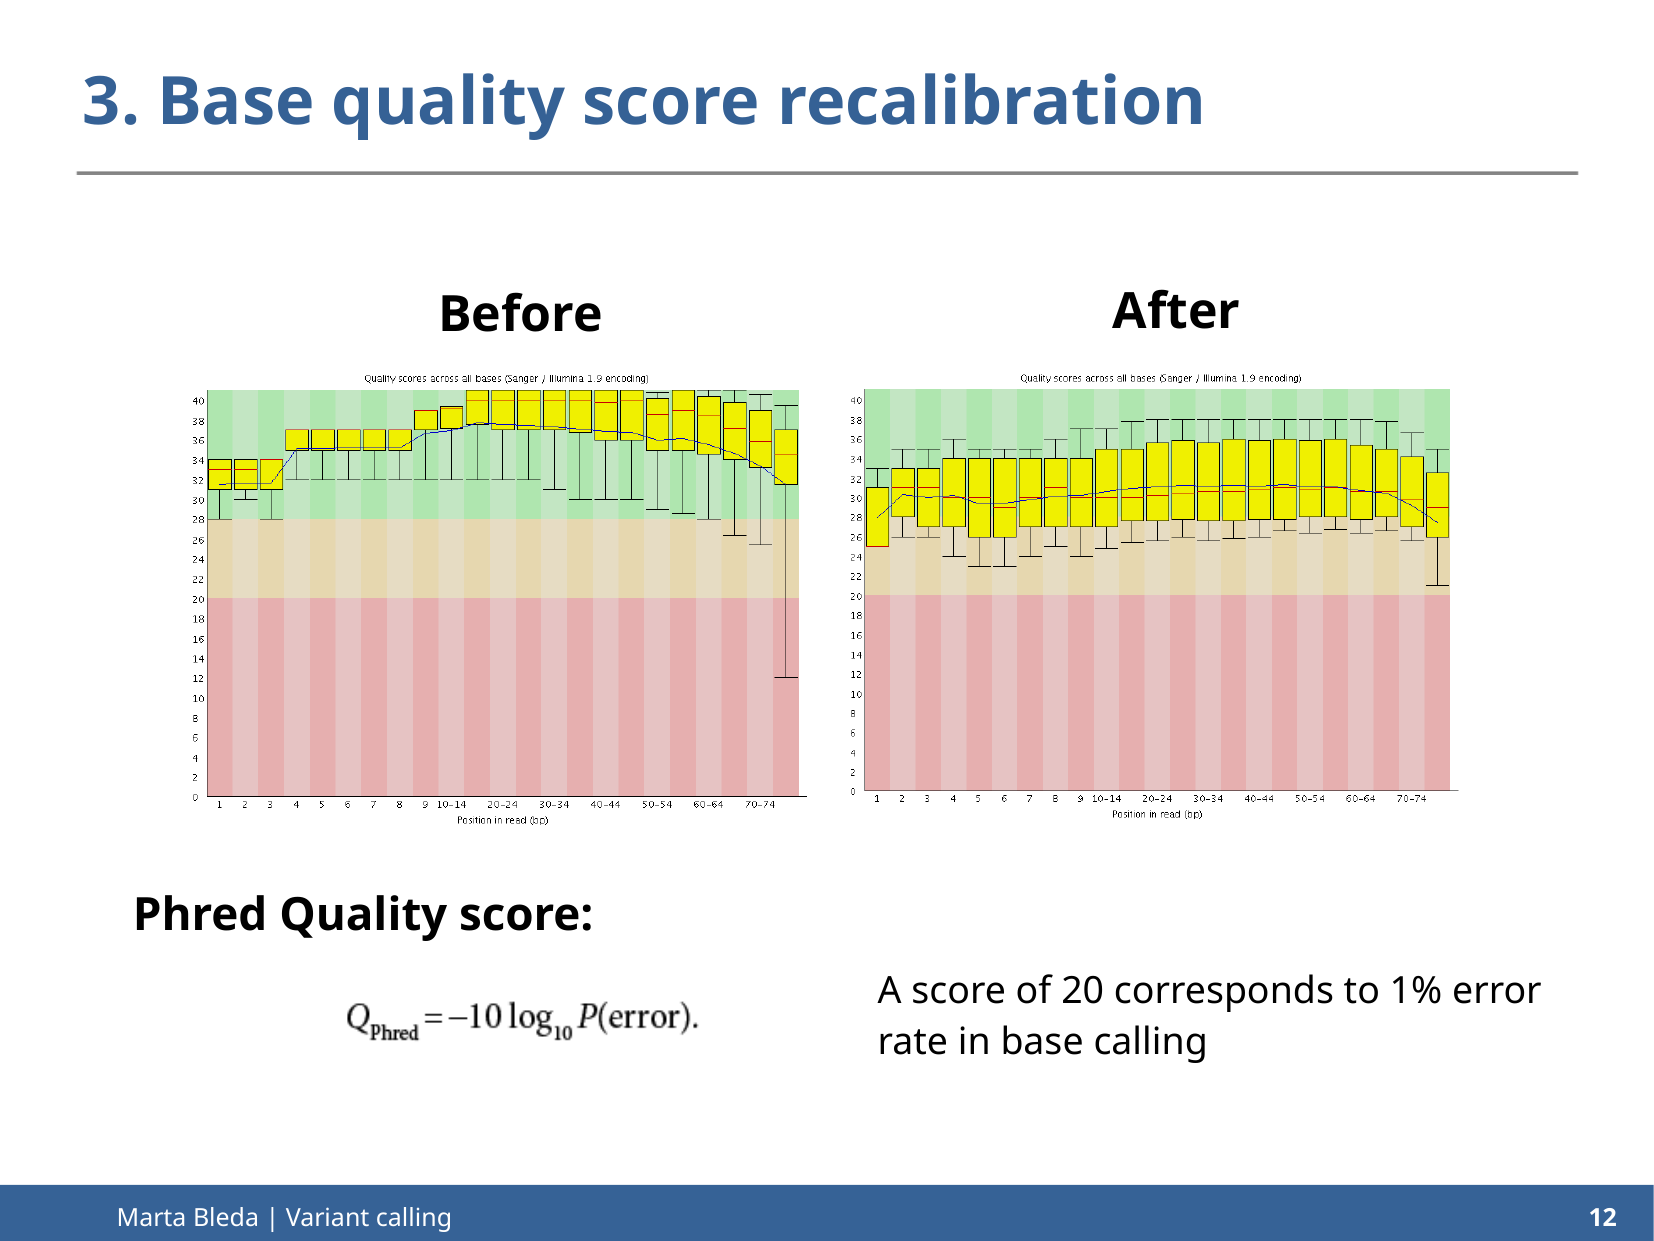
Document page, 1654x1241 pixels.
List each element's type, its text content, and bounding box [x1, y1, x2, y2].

picture [190, 358, 814, 827]
text_box Before [423, 270, 605, 343]
text_box A score of 20 corresponds to 1% error rate in base calling [862, 955, 1593, 1072]
picture [848, 358, 1465, 821]
title 3. Base quality score recalibration [82, 49, 1571, 148]
text_box Phred Quality score: [118, 874, 571, 942]
picture [74, 170, 1580, 175]
picture [314, 957, 736, 1082]
text_box After [1098, 267, 1247, 340]
